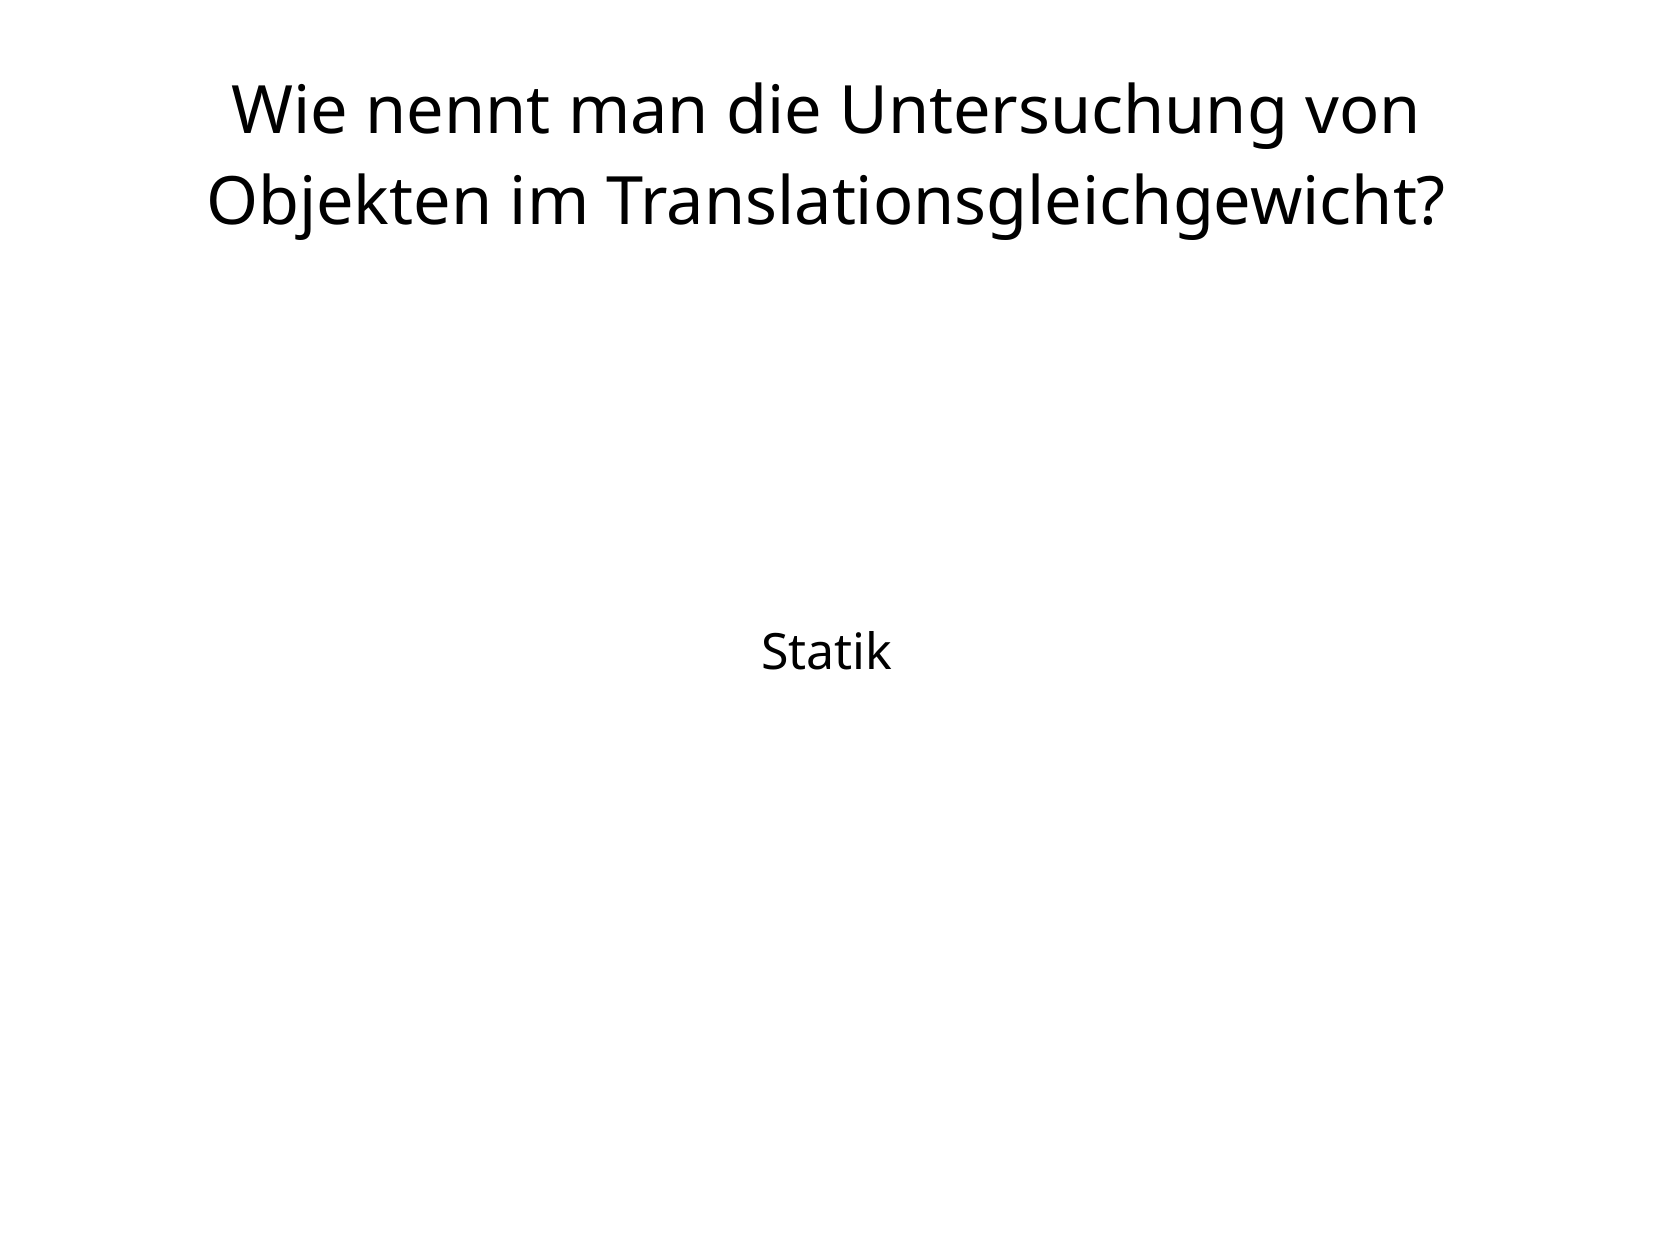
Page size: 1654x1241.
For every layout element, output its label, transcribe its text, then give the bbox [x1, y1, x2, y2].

subtitle Statik [82, 290, 1571, 1010]
title Wie nennt man die Untersuchung von Objekten im Translationsgleichgewicht? [82, 49, 1571, 257]
